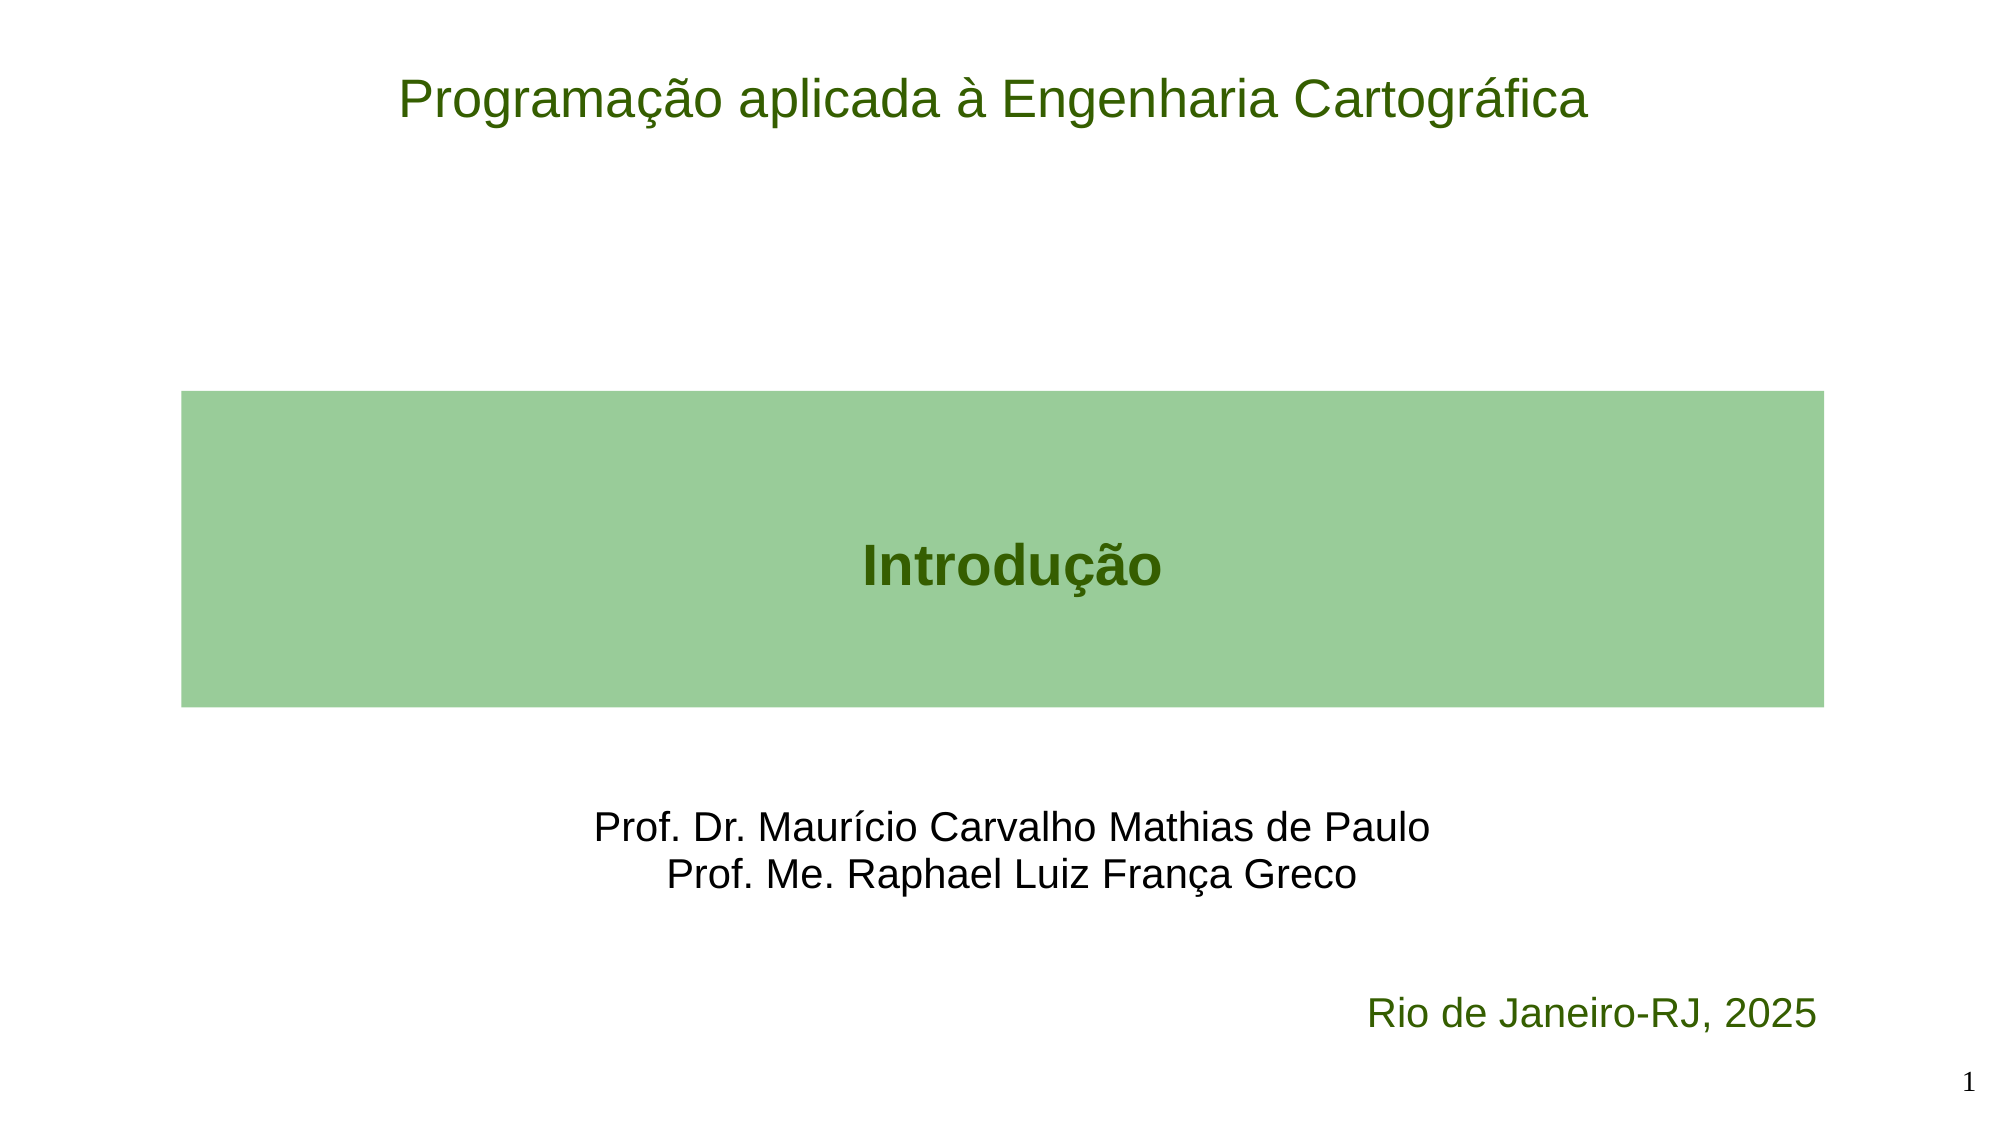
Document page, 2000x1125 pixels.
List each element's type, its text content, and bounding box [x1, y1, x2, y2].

text_box Prof. Dr. Maurício Carvalho Mathias de Paulo Prof. Me. Raphael Luiz França Greco Rio de Janeiro-RJ, 2025 [191, 796, 1833, 1091]
text_box Programação aplicada à Engenharia Cartográfica [161, 61, 1809, 299]
title Introdução [181, 390, 1825, 708]
